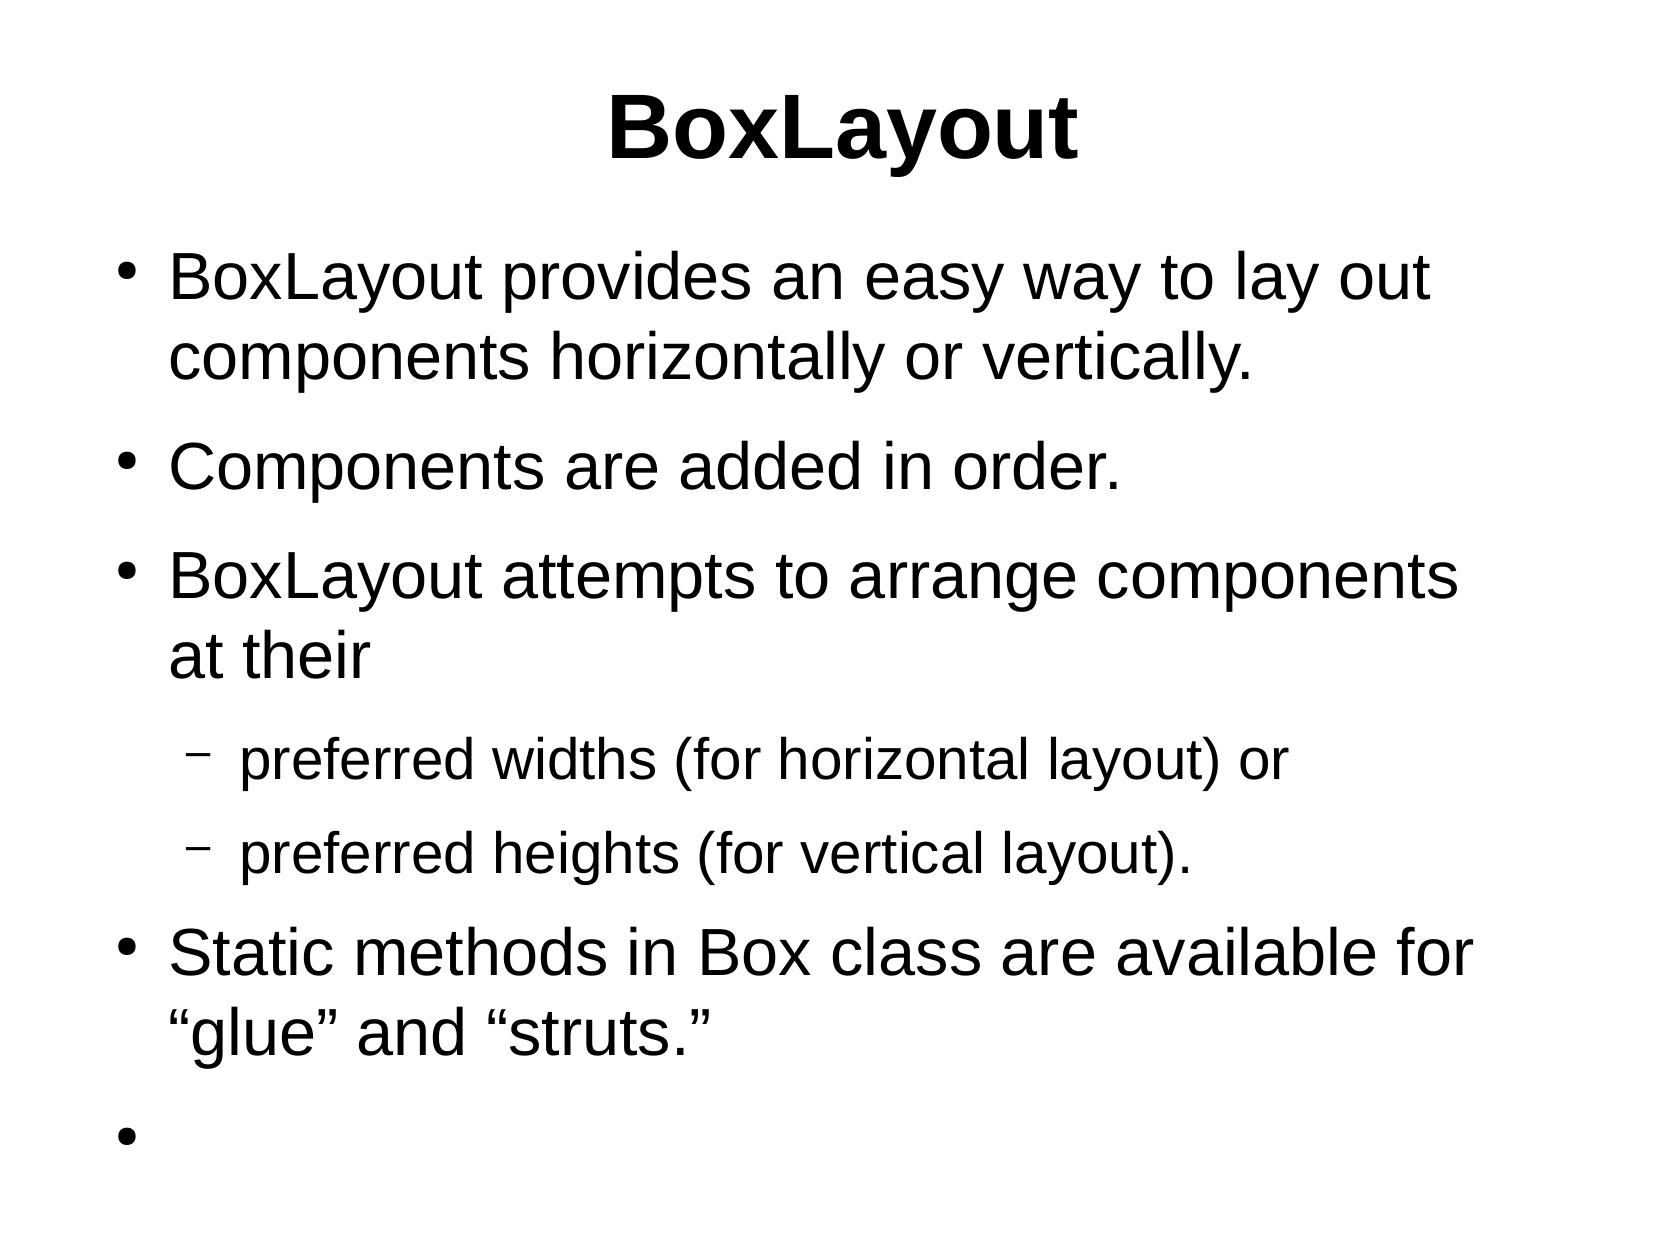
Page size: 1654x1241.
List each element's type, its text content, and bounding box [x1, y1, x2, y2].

list BoxLayout provides an easy way to lay out components horizontally or vertically. Components are added in order. BoxLayout attempts to arrange components at their preferred widths (for horizontal layout) or preferred heights (for vertical layout). Static methods in Box class are available for “glue” and “struts.” [82, 225, 1538, 1186]
title BoxLayout [82, 49, 1571, 196]
